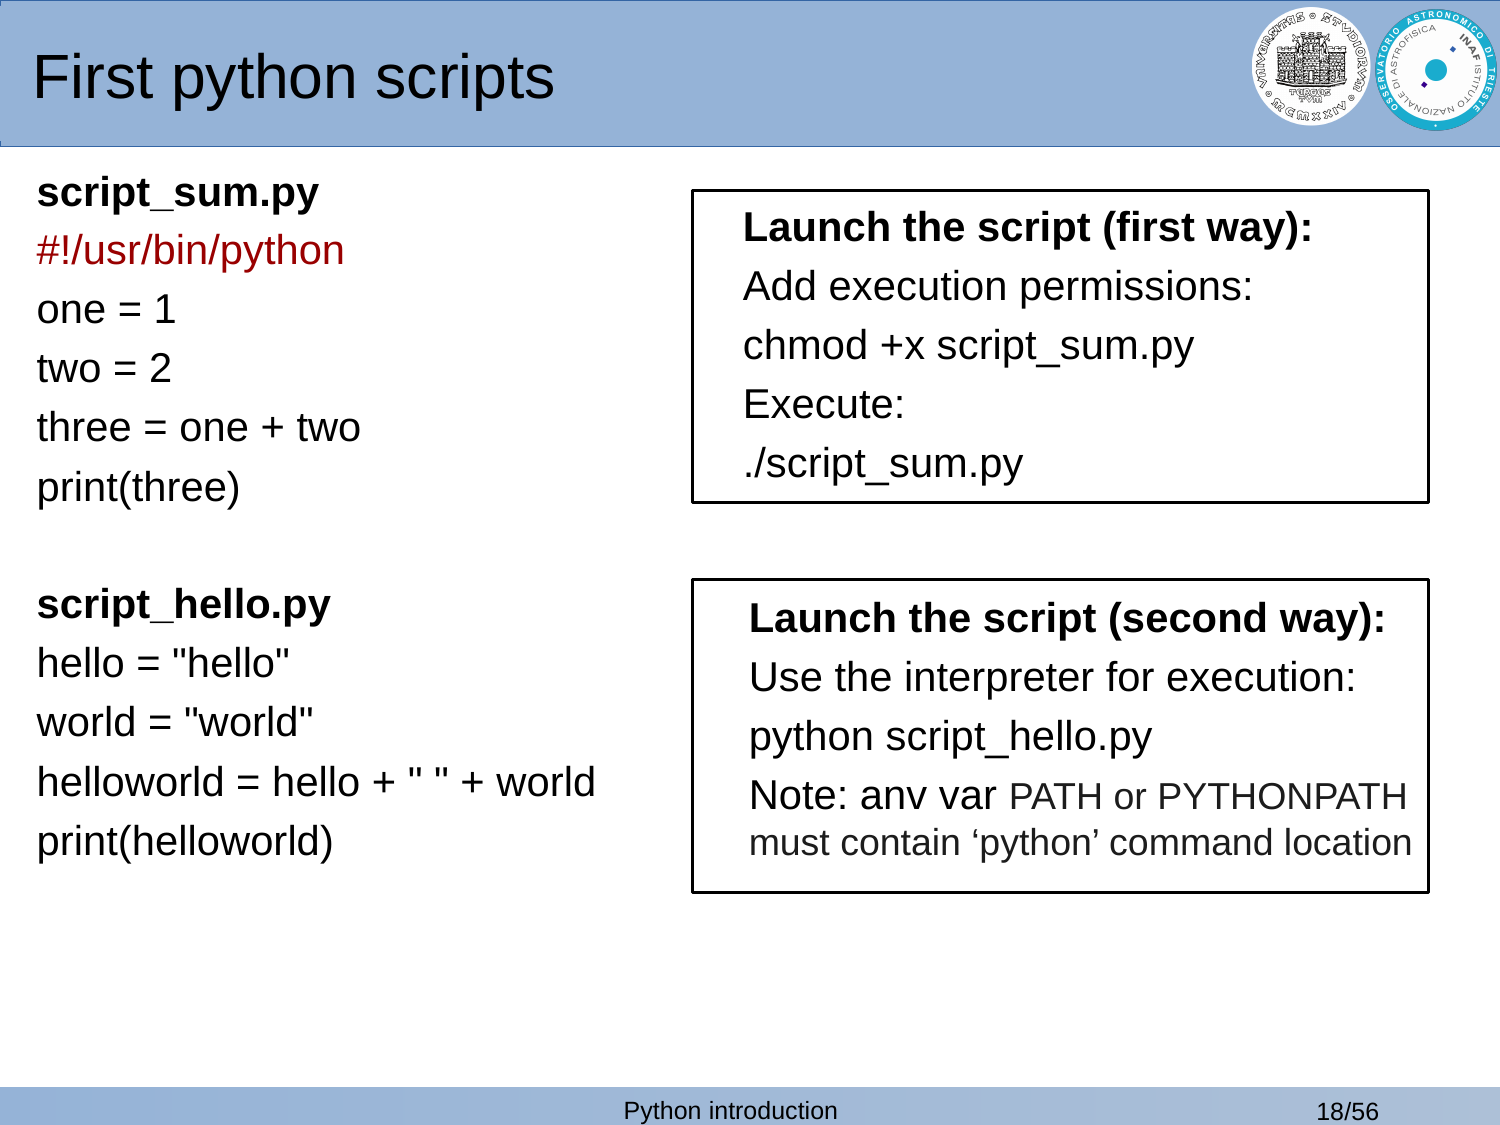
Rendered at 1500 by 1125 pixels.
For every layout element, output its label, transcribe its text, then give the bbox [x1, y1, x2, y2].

picture [1252, 0, 1500, 156]
list Launch the script (first way): Add execution permissions: chmod +x script_sum.py Execute: ./script_sum.py [728, 192, 1452, 484]
text_box First python scripts [0, 5, 1243, 141]
text_box [692, 579, 1429, 893]
list script_sum.py #!/usr/bin/python one = 1 two = 2 three = one + two print(three) script_hello.py hello = "hello" world = "world" helloworld = hello + " " + world print(helloworld) [21, 156, 1455, 1030]
list Launch the script (second way): Use the interpreter for execution: python script_hello.py Note: anv var PATH or PYTHONPATH must contain ‘python’ command location [734, 583, 1458, 875]
text_box [692, 190, 1429, 503]
